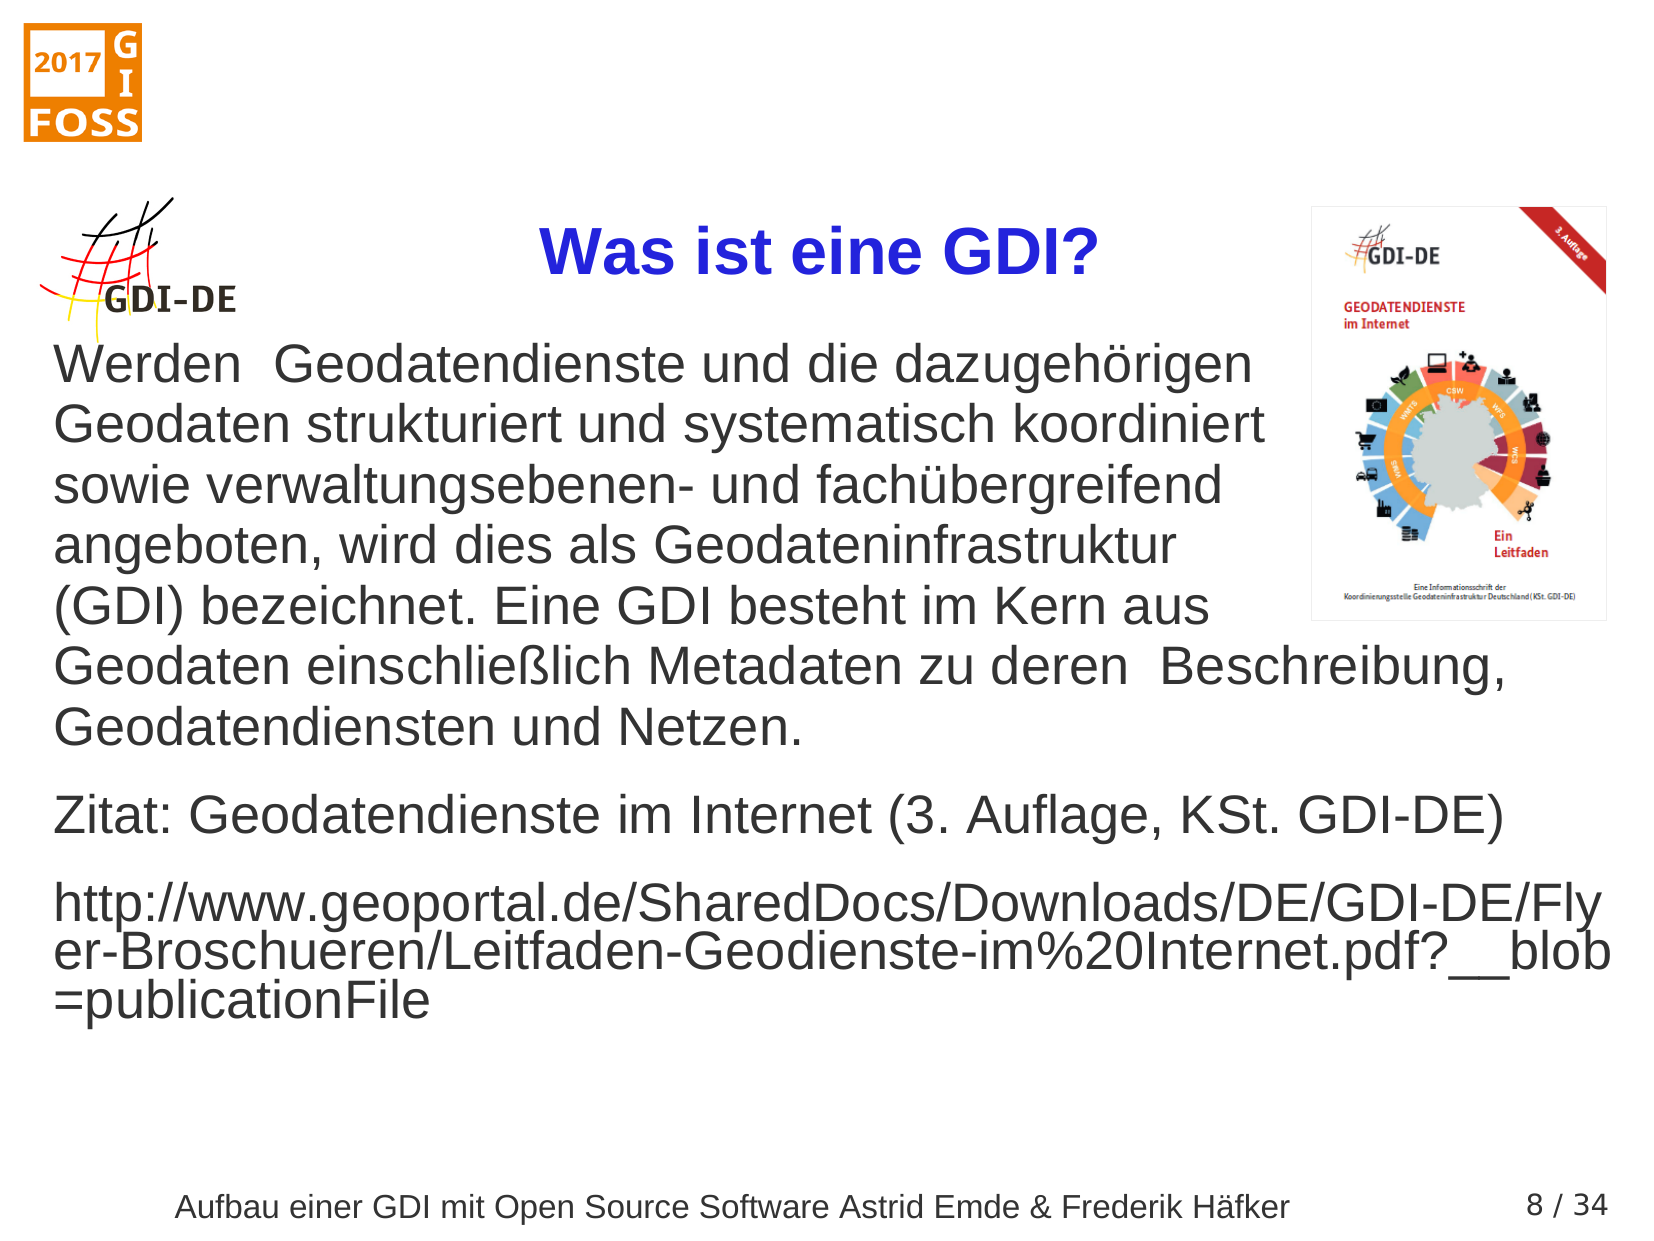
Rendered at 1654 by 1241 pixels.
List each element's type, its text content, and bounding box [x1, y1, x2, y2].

picture [1311, 206, 1607, 621]
picture [36, 188, 237, 333]
picture [23, 23, 142, 142]
list Werden Geodatendienste und die dazugehörigen Geodaten strukturiert und systematisch koordiniert sowie verwaltungsebenen- und fachübergreifend angeboten, wird dies als Geodateninfrastruktur (GDI) bezeichnet. Eine GDI besteht im Kern aus Geodaten einschließlich Metadaten zu deren Beschreibung, Geodatendiensten und Netzen. Zitat: Geodatendienste im Internet (3. Auflage, KSt. GDI-DE) http://www.geoportal.de/SharedDocs/Downloads/DE/GDI-DE/Flyer-Broschueren/Leitfaden-Geodienste-im%20Internet.pdf?__blob=publicationFile [0, 333, 1625, 1152]
title Was ist eine GDI? [76, 177, 1565, 325]
